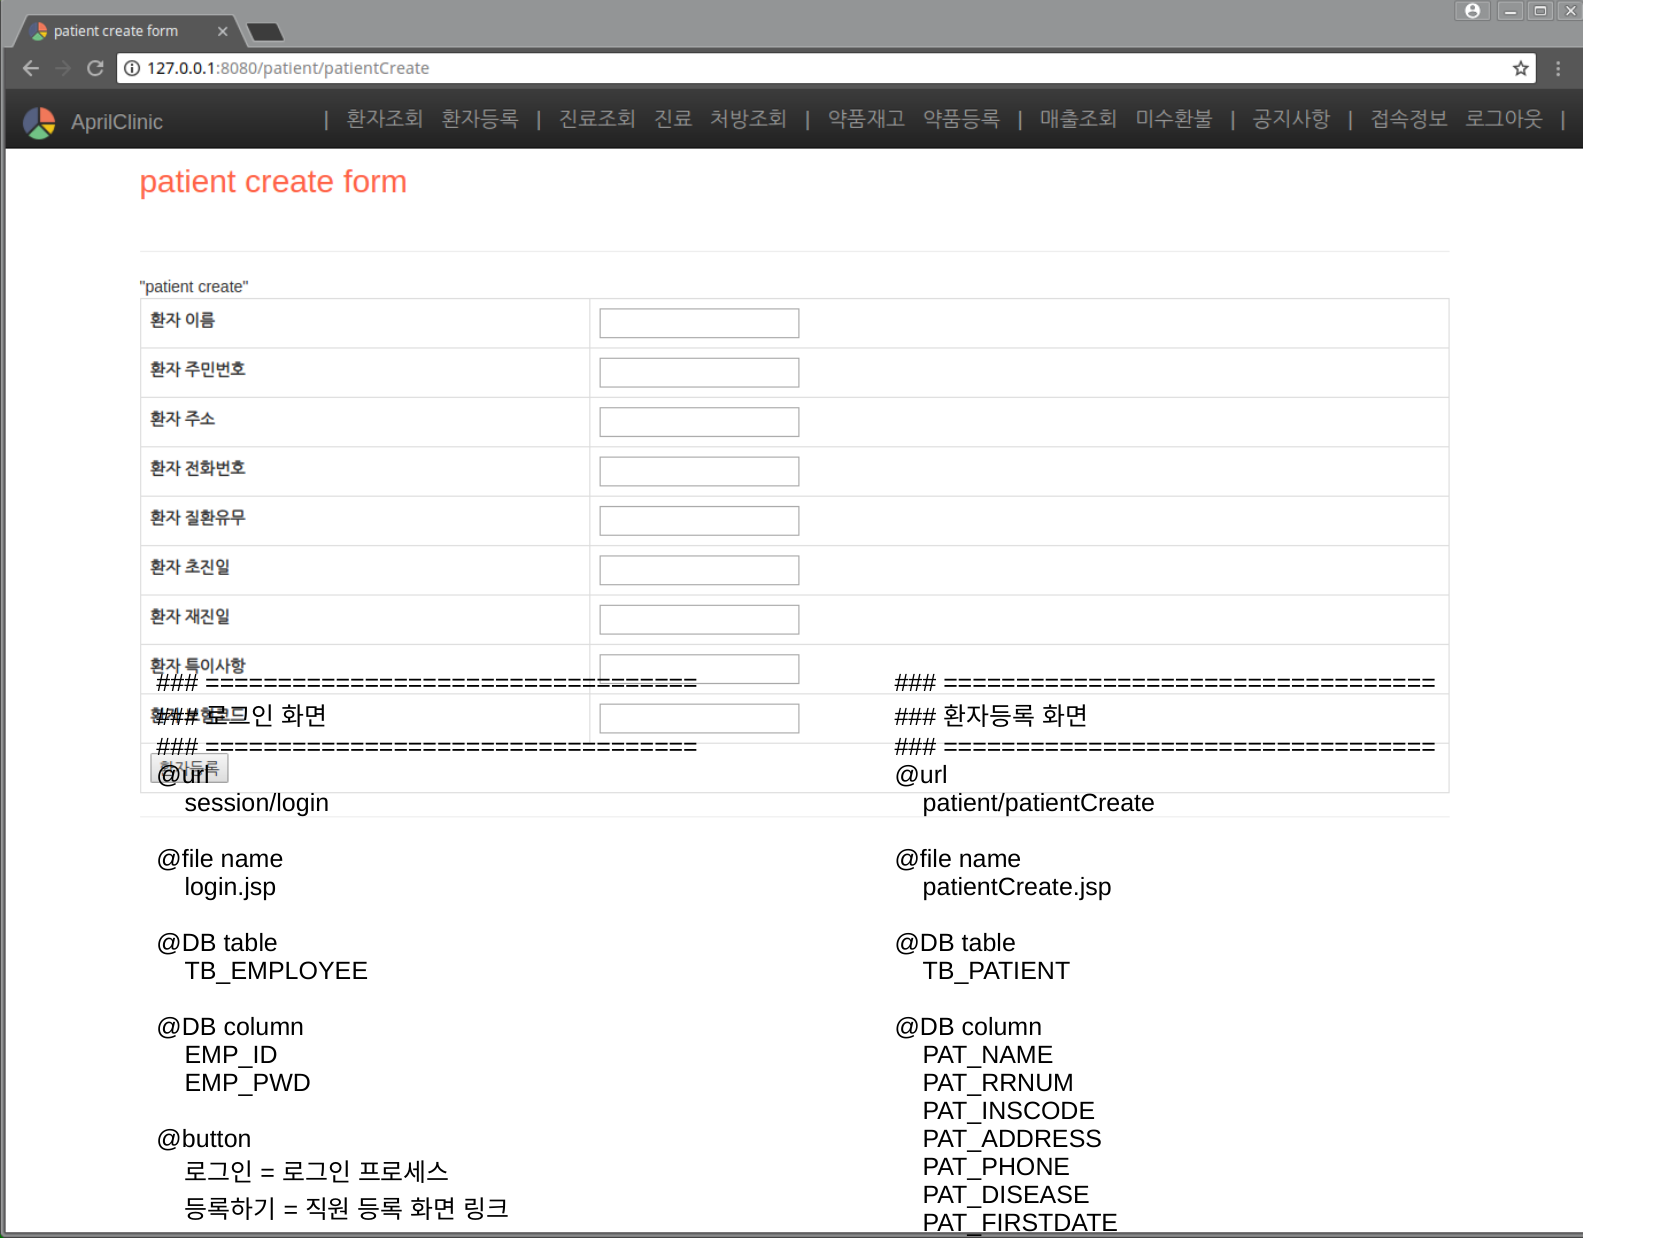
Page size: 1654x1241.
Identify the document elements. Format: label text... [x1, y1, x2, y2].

text_box ### ================================== ### 로그인 화면 ### ================================== @url session/login @file name login.jsp @DB table TB_EMPLOYEE @DB column EMP_ID EMP_PWD @button 로그인 = 로그인 프로세스 등록하기 = 직원 등록 화면 링크 [141, 661, 879, 1214]
picture [363, 1214, 374, 1218]
text_box ### ================================== ### 환자등록 화면 ### ================================== @url patient/patientCreate @file name patientCreate.jsp @DB table TB_PATIENT @DB column PAT_NAME PAT_RRNUM PAT_INSCODE PAT_ADDRESS PAT_PHONE PAT_DISEASE PAT_FIRSTDATE PAT_REDATE PAT_MEMO @button 환자등록 = 환자를 db에 저장 [879, 661, 1619, 1241]
picture [0, 0, 1583, 1238]
picture [190, 1214, 201, 1218]
picture [470, 1214, 481, 1218]
